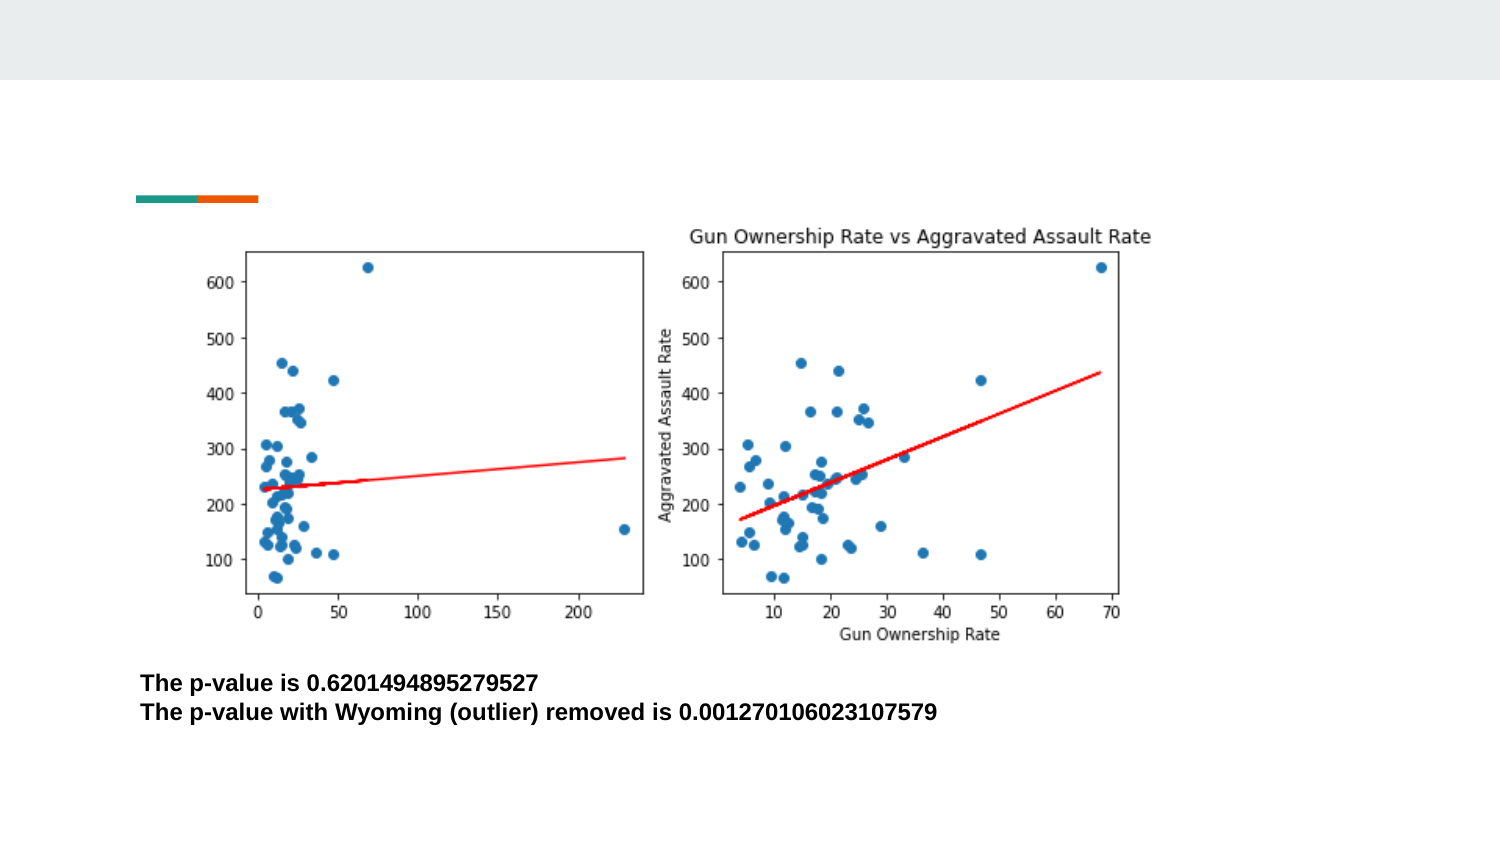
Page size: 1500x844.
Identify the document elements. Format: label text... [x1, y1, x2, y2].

list The p-value is 0.6201494895279527 The p-value with Wyoming (outlier) removed is 0.001270106023107579 [125, 652, 1402, 773]
picture [194, 217, 1162, 653]
